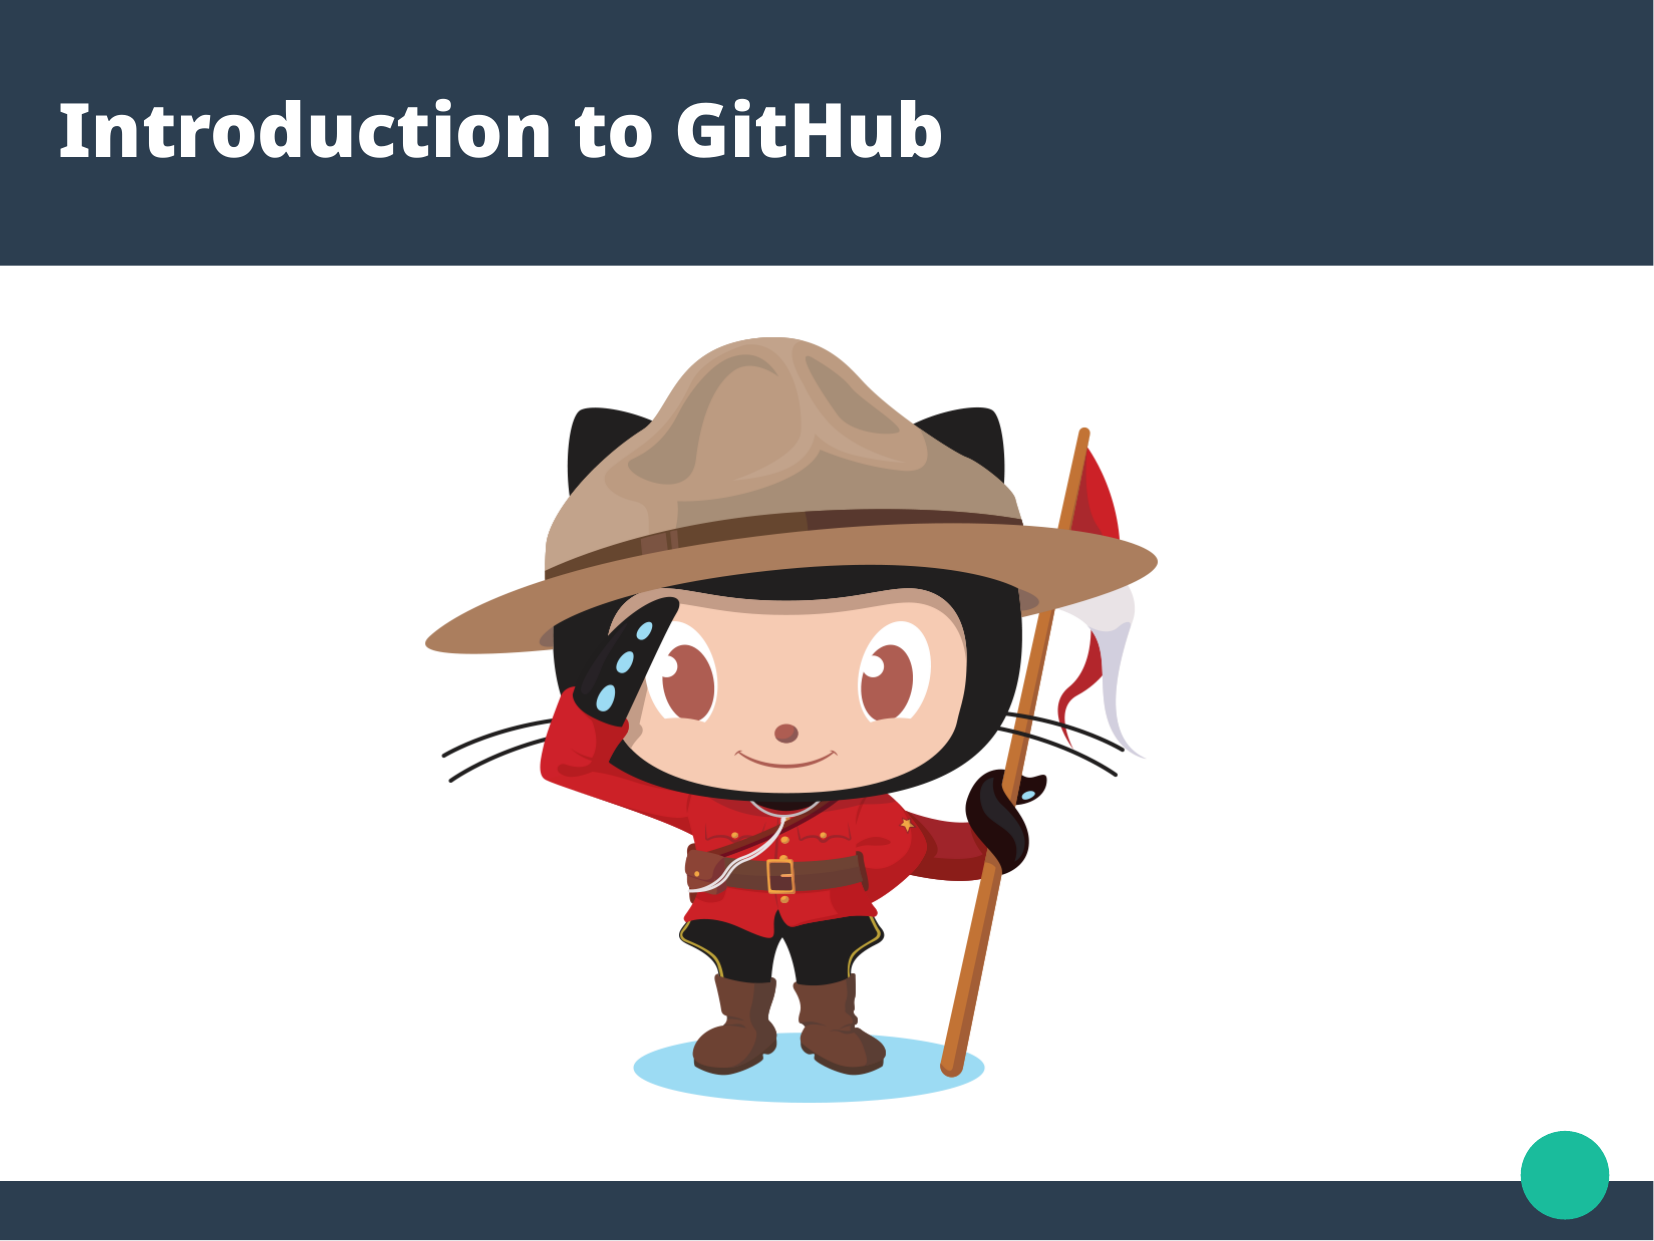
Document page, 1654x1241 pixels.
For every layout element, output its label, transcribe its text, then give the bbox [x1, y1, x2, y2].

title Introduction to GitHub [59, 49, 1595, 207]
picture [342, 271, 1241, 1170]
